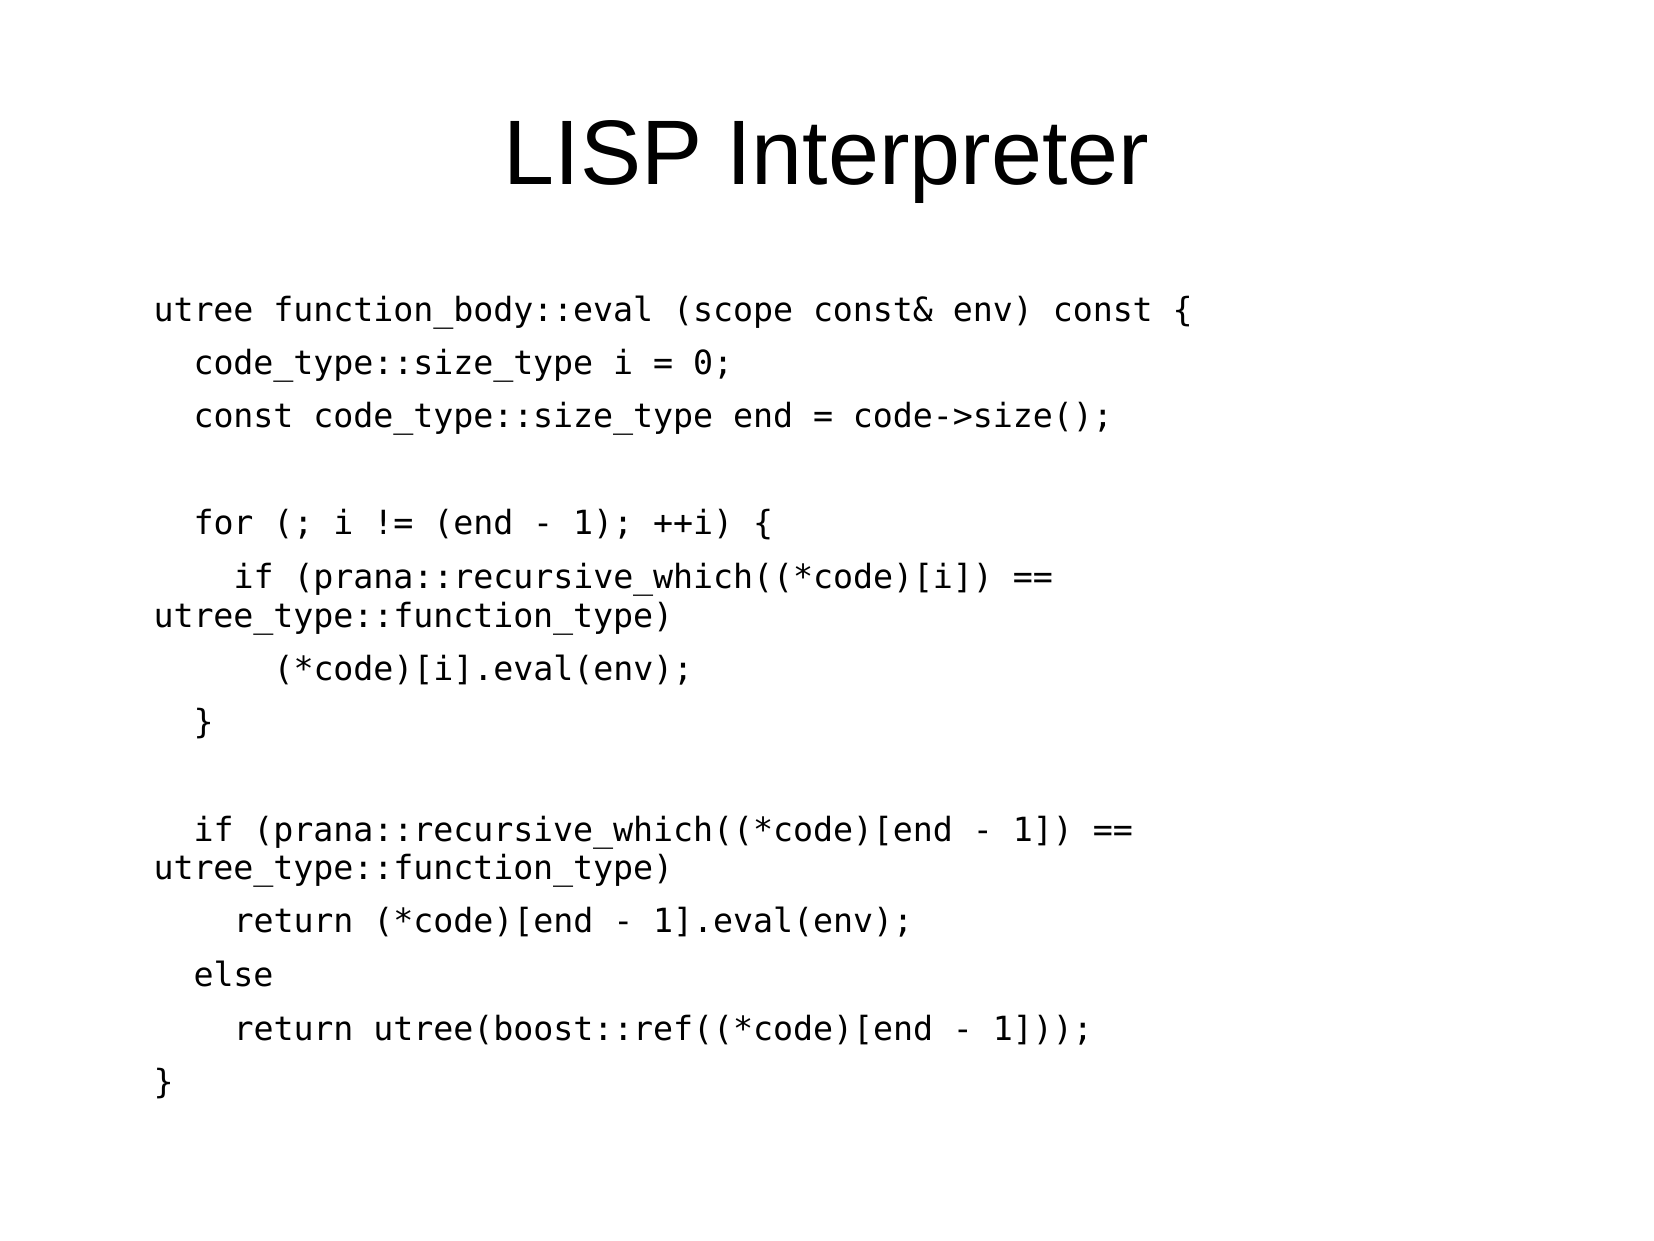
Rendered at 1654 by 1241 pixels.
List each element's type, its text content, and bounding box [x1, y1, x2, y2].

list utree function_body::eval (scope const& env) const { code_type::size_type i = 0; const code_type::size_type end = code->size(); for (; i != (end - 1); ++i) { if (prana::recursive_which((*code)[i]) == utree_type::function_type) (*code)[i].eval(env); } if (prana::recursive_which((*code)[end - 1]) == utree_type::function_type) return (*code)[end - 1].eval(env); else return utree(boost::ref((*code)[end - 1])); } [82, 290, 1571, 1109]
title LISP Interpreter [82, 49, 1571, 257]
